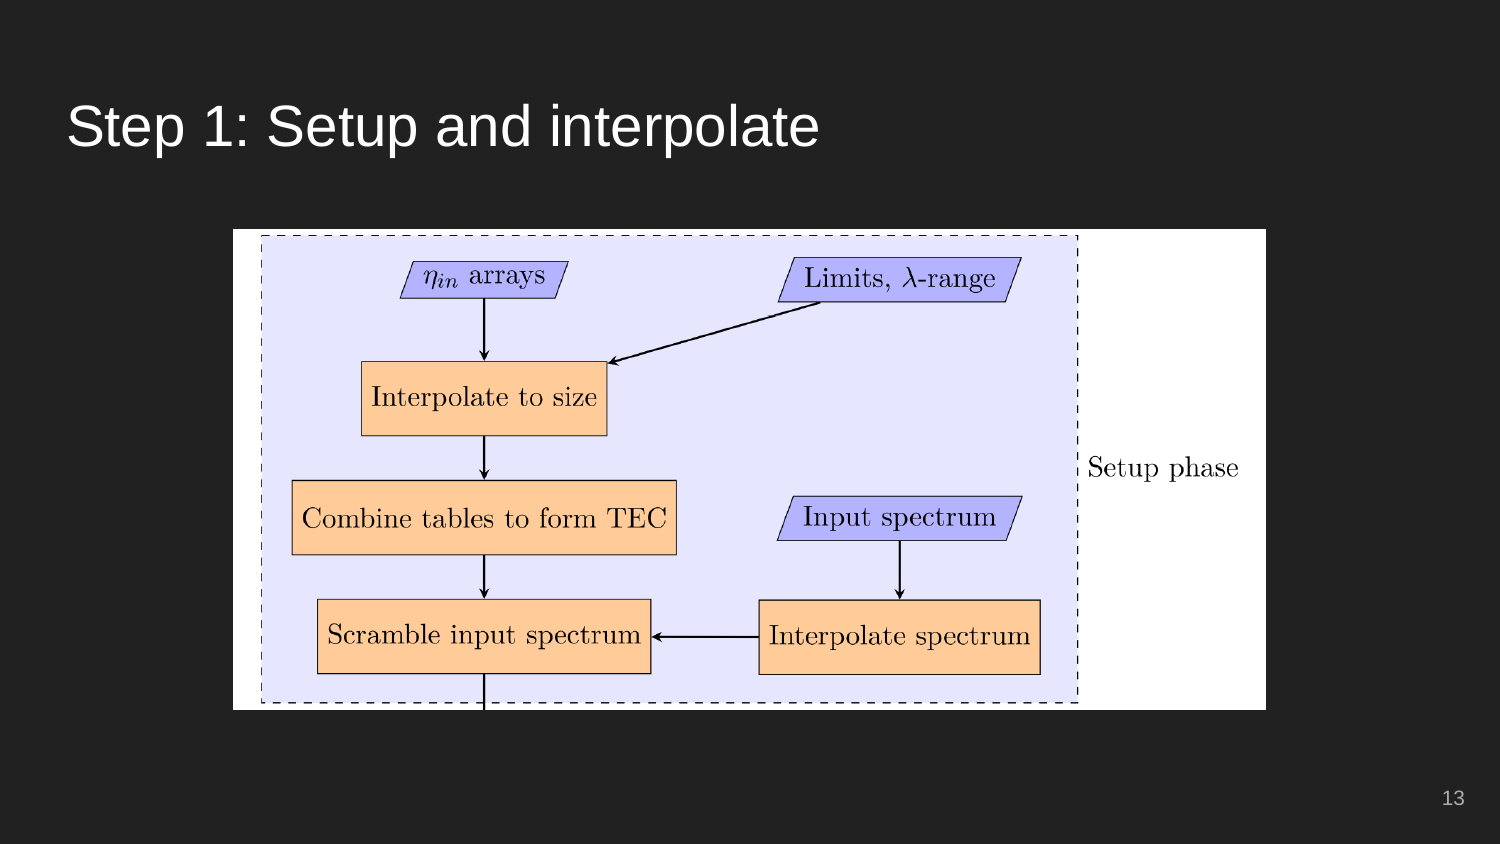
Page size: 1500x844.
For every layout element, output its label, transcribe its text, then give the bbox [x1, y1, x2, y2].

slide_number <number> [1389, 764, 1480, 830]
title Step 1: Setup and interpolate [51, 72, 1449, 167]
picture [233, 229, 1266, 710]
